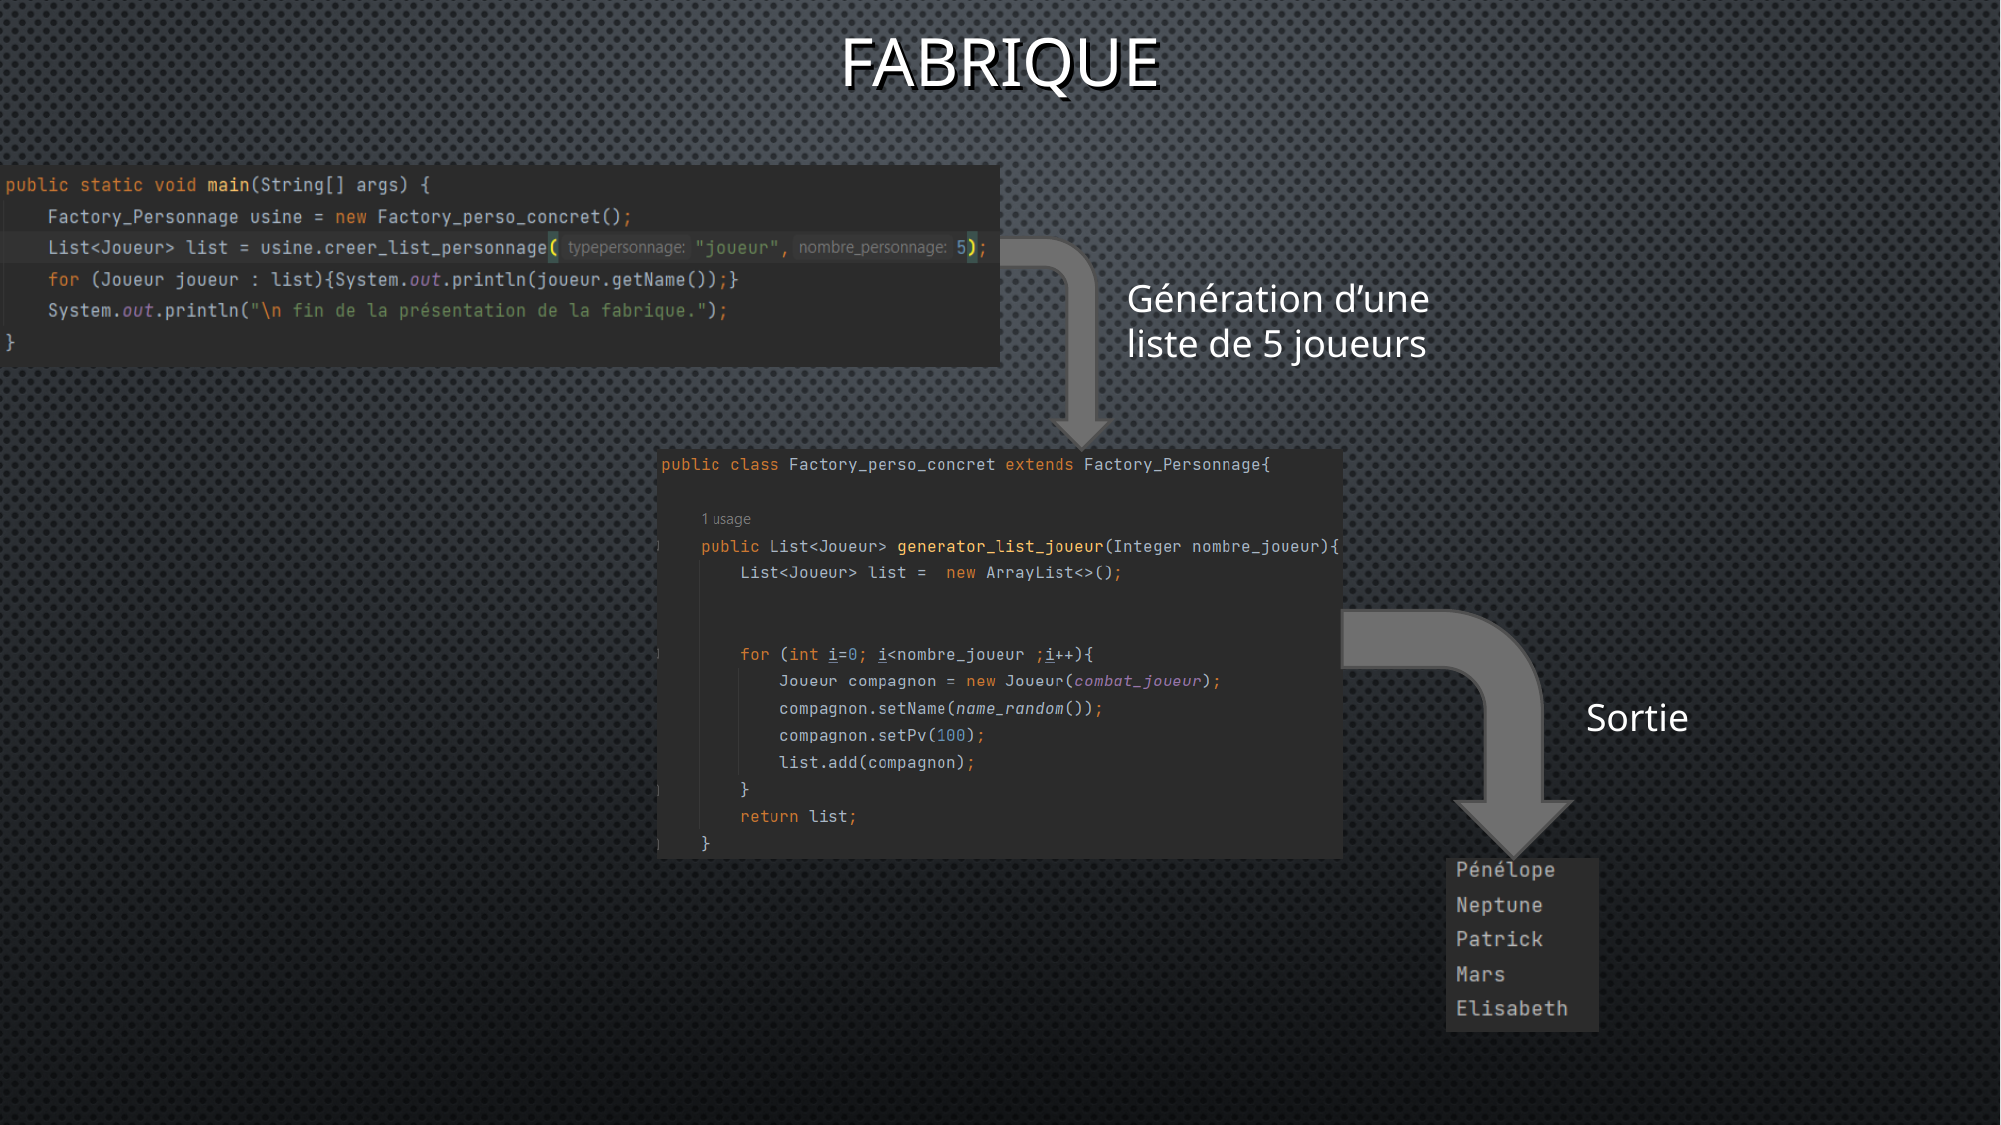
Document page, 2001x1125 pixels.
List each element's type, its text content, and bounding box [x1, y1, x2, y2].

text_box Sortie [1570, 686, 1937, 747]
text_box [1000, 237, 1112, 450]
picture [657, 449, 1343, 859]
picture [1446, 858, 1599, 1032]
text_box [1342, 610, 1571, 859]
text_box Génération d’une liste de 5 joueurs [1111, 267, 1477, 374]
title Fabrique [388, 12, 1612, 108]
picture [0, 166, 1000, 367]
